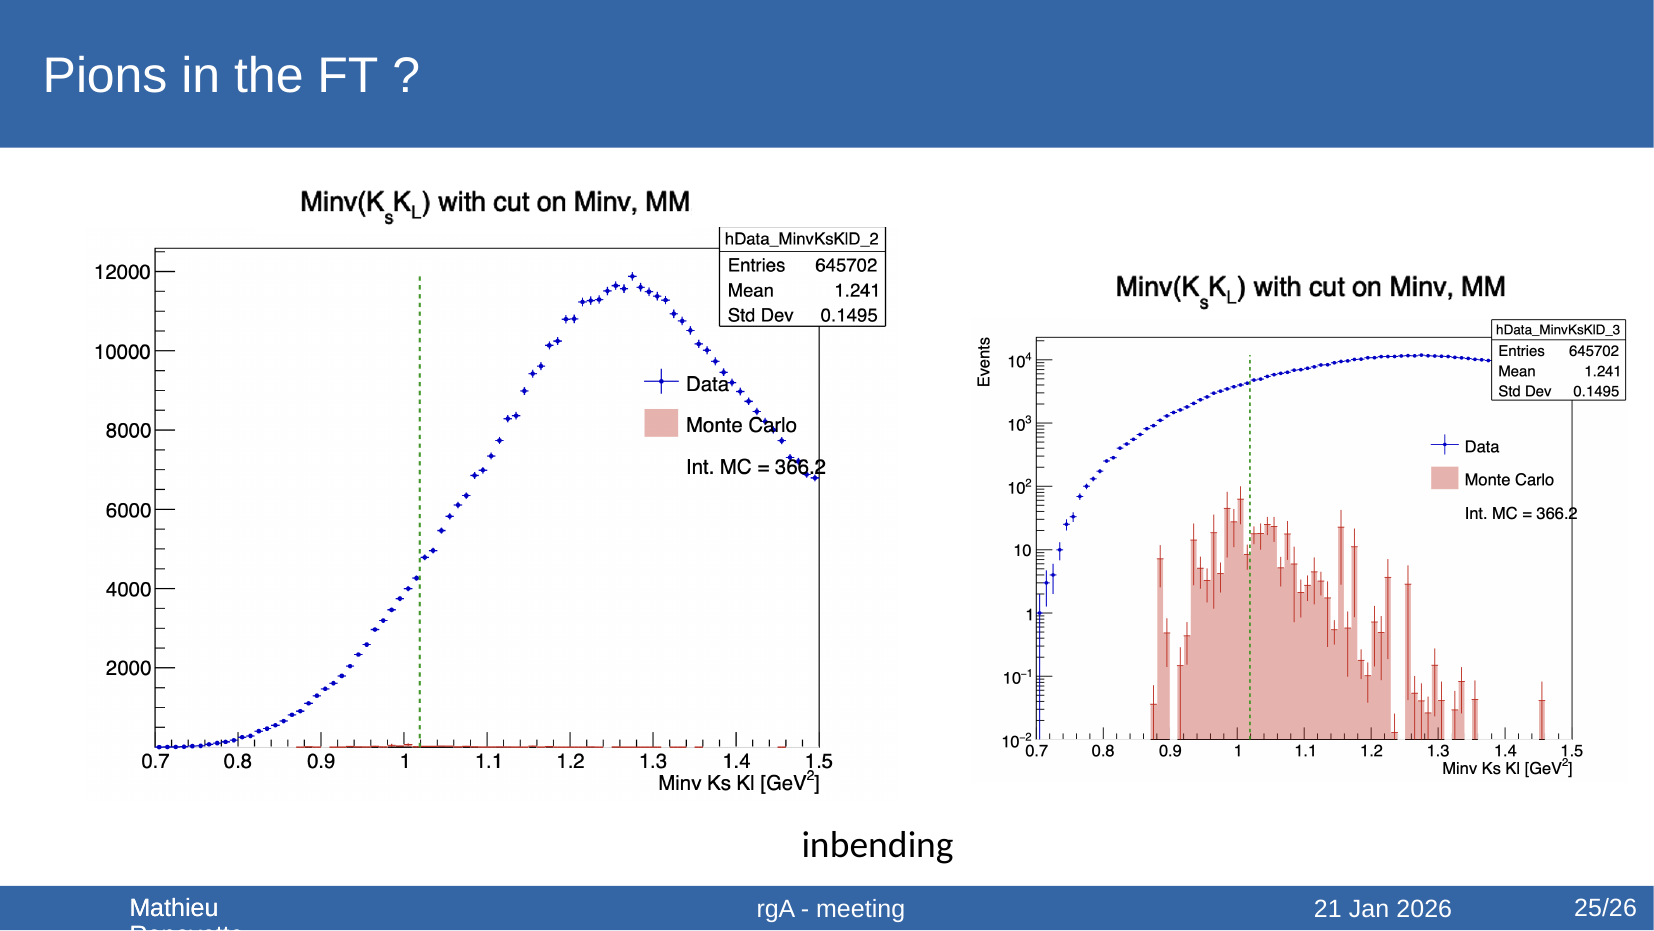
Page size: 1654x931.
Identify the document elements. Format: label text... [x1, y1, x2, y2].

text_box [226, 885, 1654, 931]
text_box 21 Jan 2026 [1299, 887, 1536, 931]
text_box [0, 0, 1654, 148]
picture [85, 173, 899, 801]
picture [971, 258, 1628, 783]
text_box Mathieu Ronayette [114, 885, 355, 929]
text_box 25/26 [1559, 885, 1654, 930]
text_box Pions in the FT ? [27, 40, 886, 114]
text_box inbending [786, 812, 972, 874]
text_box [0, 885, 131, 931]
text_box rgA - meeting [734, 887, 953, 931]
